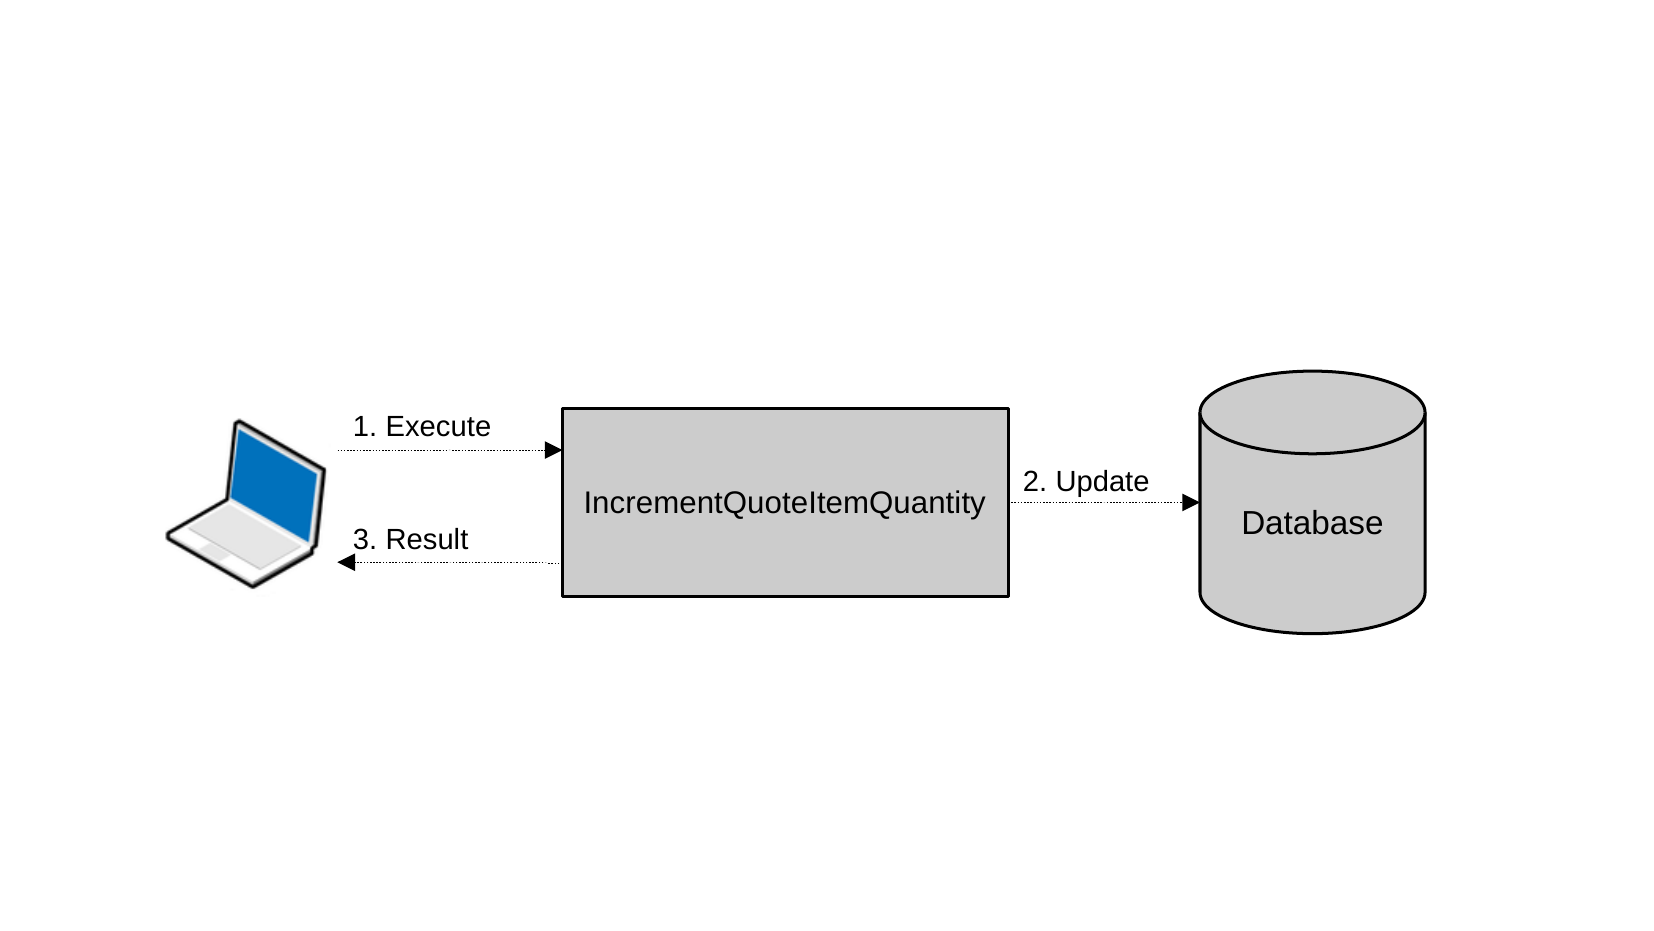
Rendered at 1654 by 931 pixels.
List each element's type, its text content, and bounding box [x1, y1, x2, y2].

text_box 2. Update [1008, 457, 1201, 505]
picture [158, 411, 334, 597]
text_box [112, 337, 1463, 675]
text_box 1. Execute [338, 402, 506, 451]
text_box 3. Result [338, 515, 484, 563]
text_box Database [1200, 371, 1426, 634]
text_box IncrementQuoteItemQuantity [562, 408, 1009, 597]
